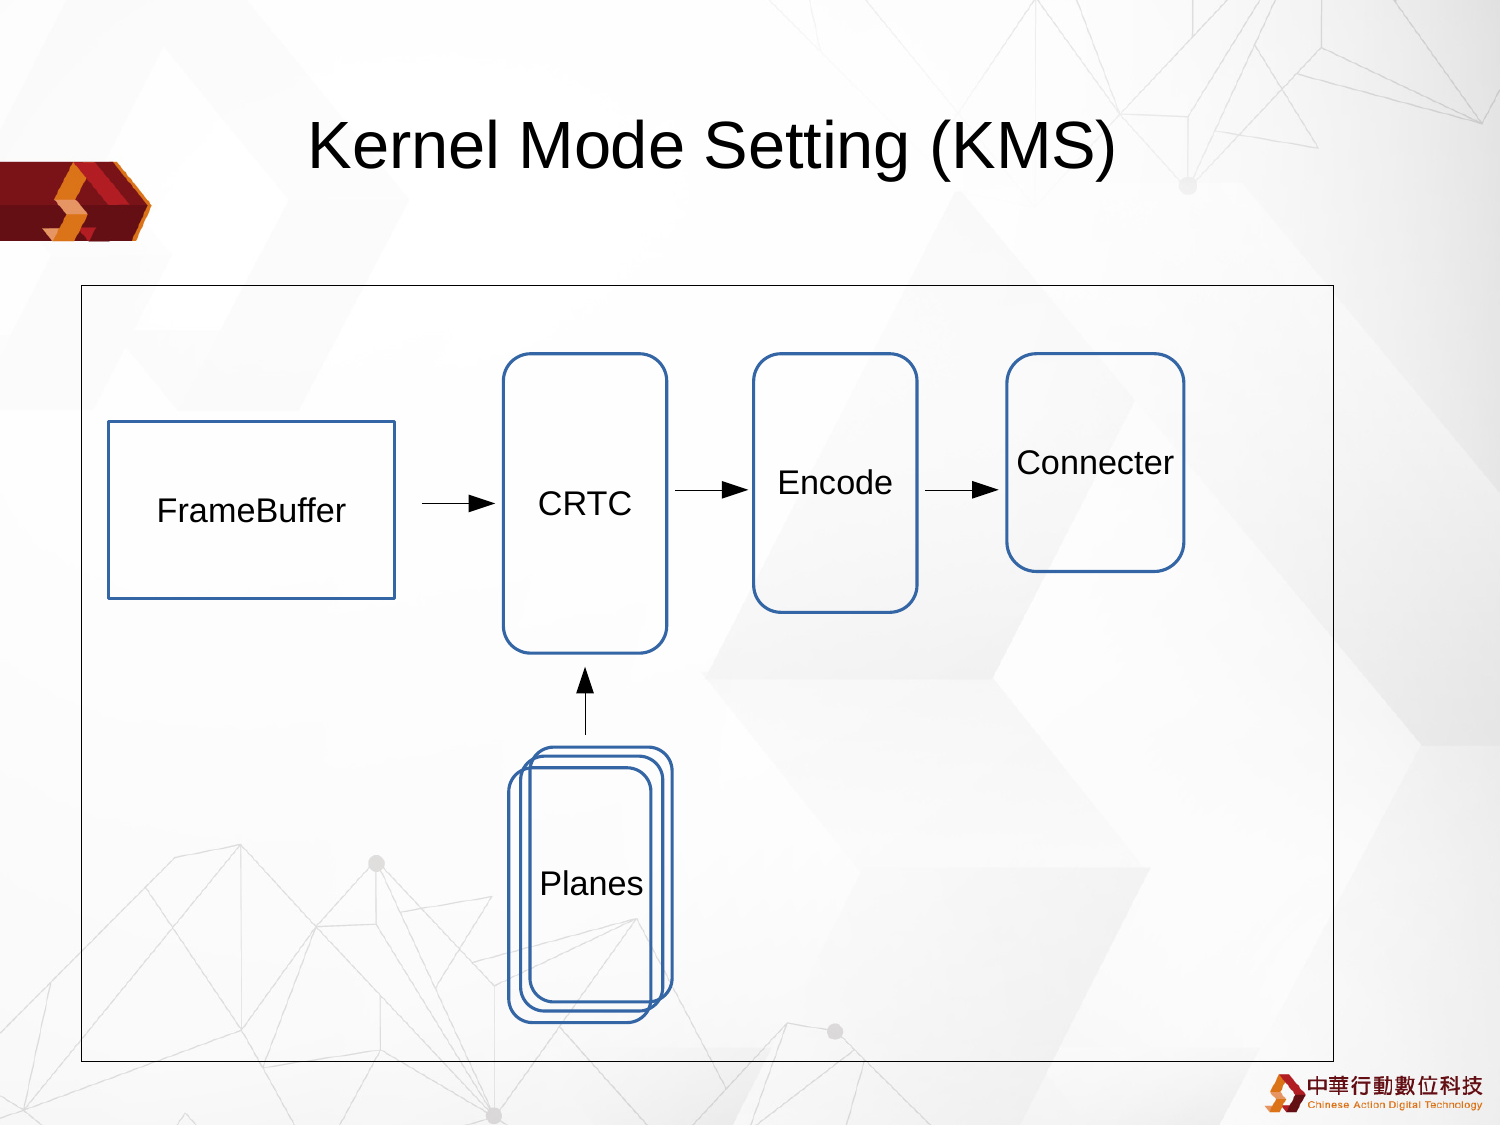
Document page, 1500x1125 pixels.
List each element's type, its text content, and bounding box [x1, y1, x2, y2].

text_box Planes [532, 756, 663, 1000]
text_box Connecter [1006, 353, 1184, 572]
text_box Planes [520, 760, 658, 1012]
text_box Encode [753, 353, 918, 613]
text_box CRTC [503, 353, 667, 654]
text_box FrameBuffer [108, 421, 395, 599]
title Kernel Mode Setting (KMS) [307, 91, 1380, 200]
picture [0, 0, 1500, 1125]
